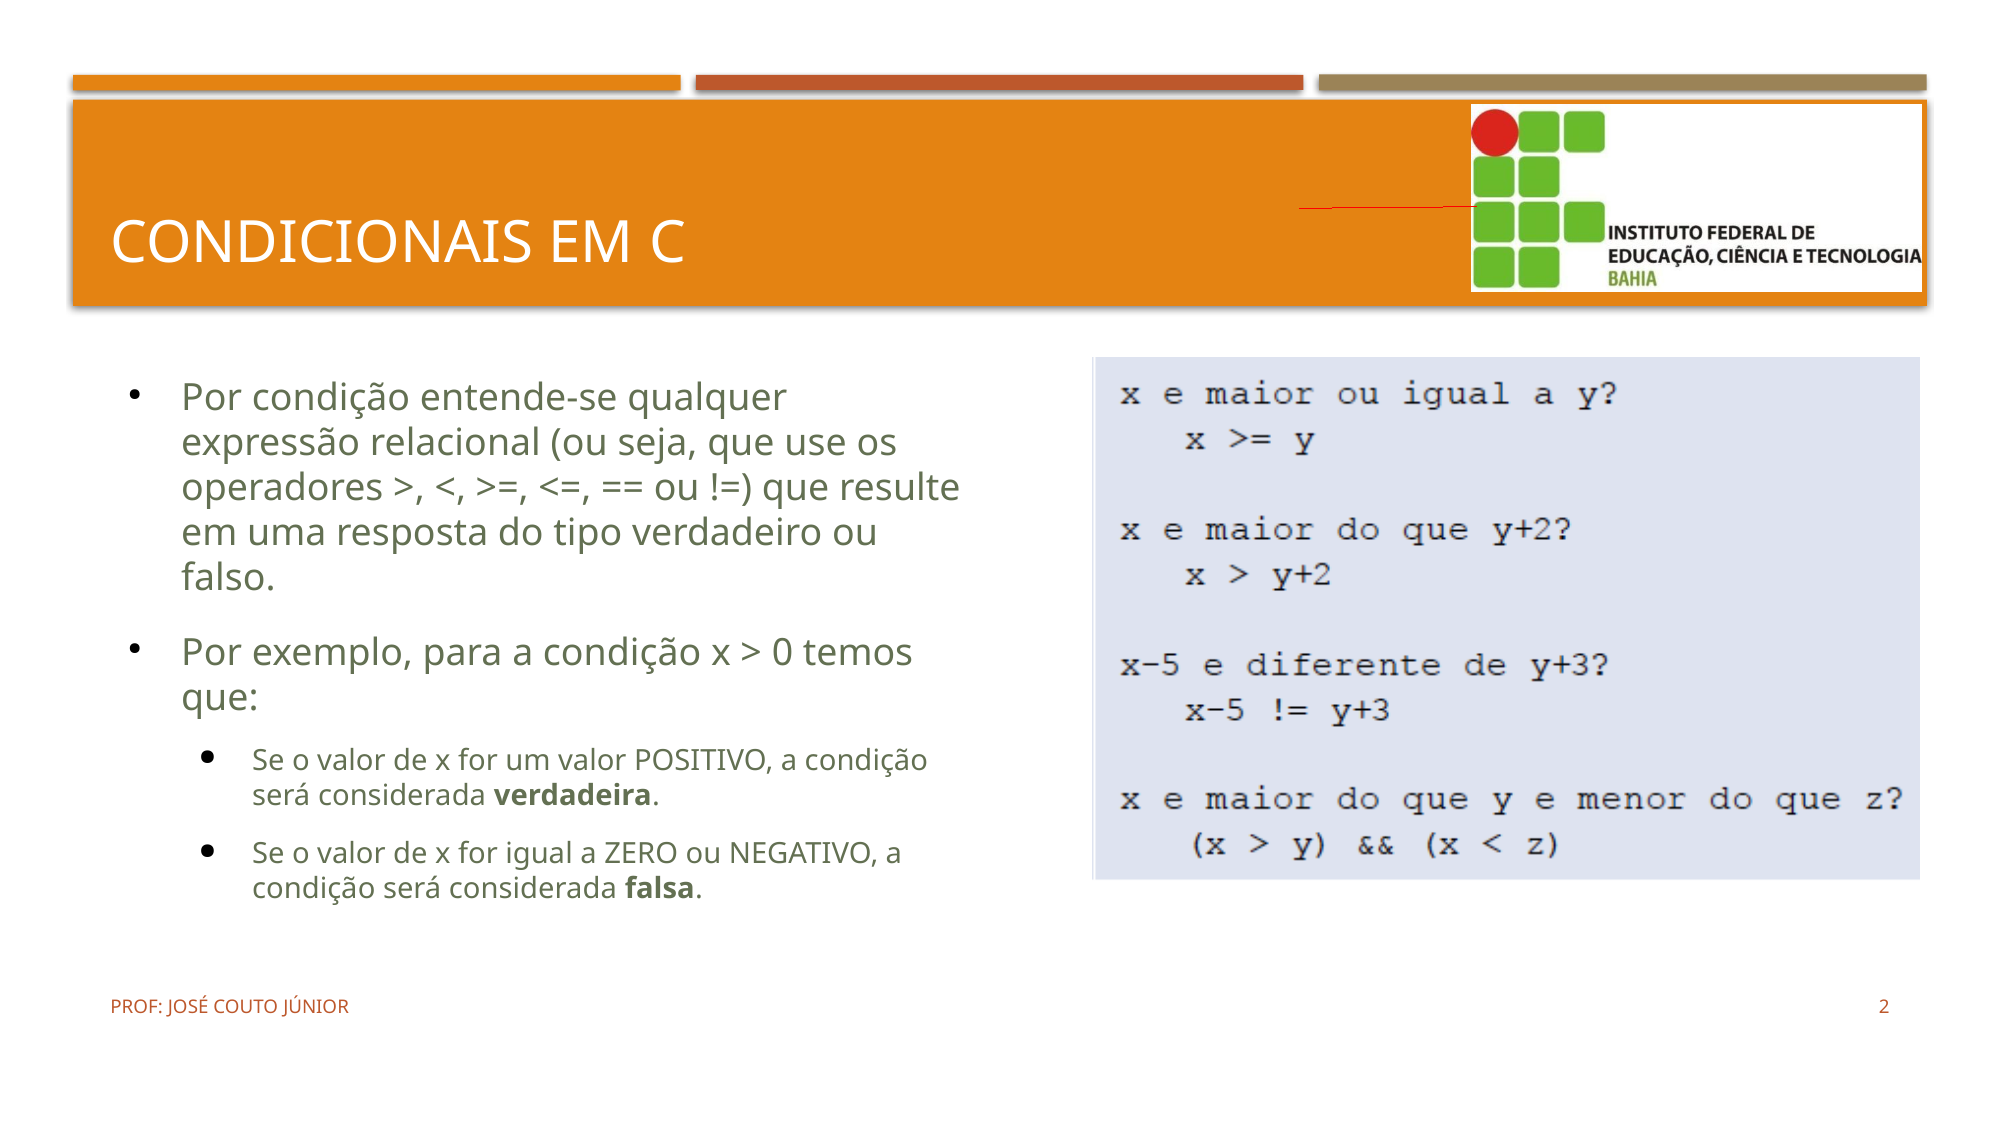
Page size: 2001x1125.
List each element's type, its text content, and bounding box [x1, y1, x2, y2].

list Por condição entende-se qualquer expressão relacional (ou seja, que use os operadores >, <, >=, <=, == ou !=) que resulte em uma resposta do tipo verdadeiro ou falso. Por exemplo, para a condição x > 0 temos que: Se o valor de x for um valor POSITIVO, a condição será considerada verdadeira. Se o valor de x for igual a ZERO ou NEGATIVO, a condição será considerada falsa. [95, 365, 985, 962]
picture [1092, 357, 1920, 886]
footer Prof: José Couto Júnior [95, 976, 1230, 1037]
title Condicionais em C [95, 119, 1471, 282]
picture [1471, 104, 1922, 292]
